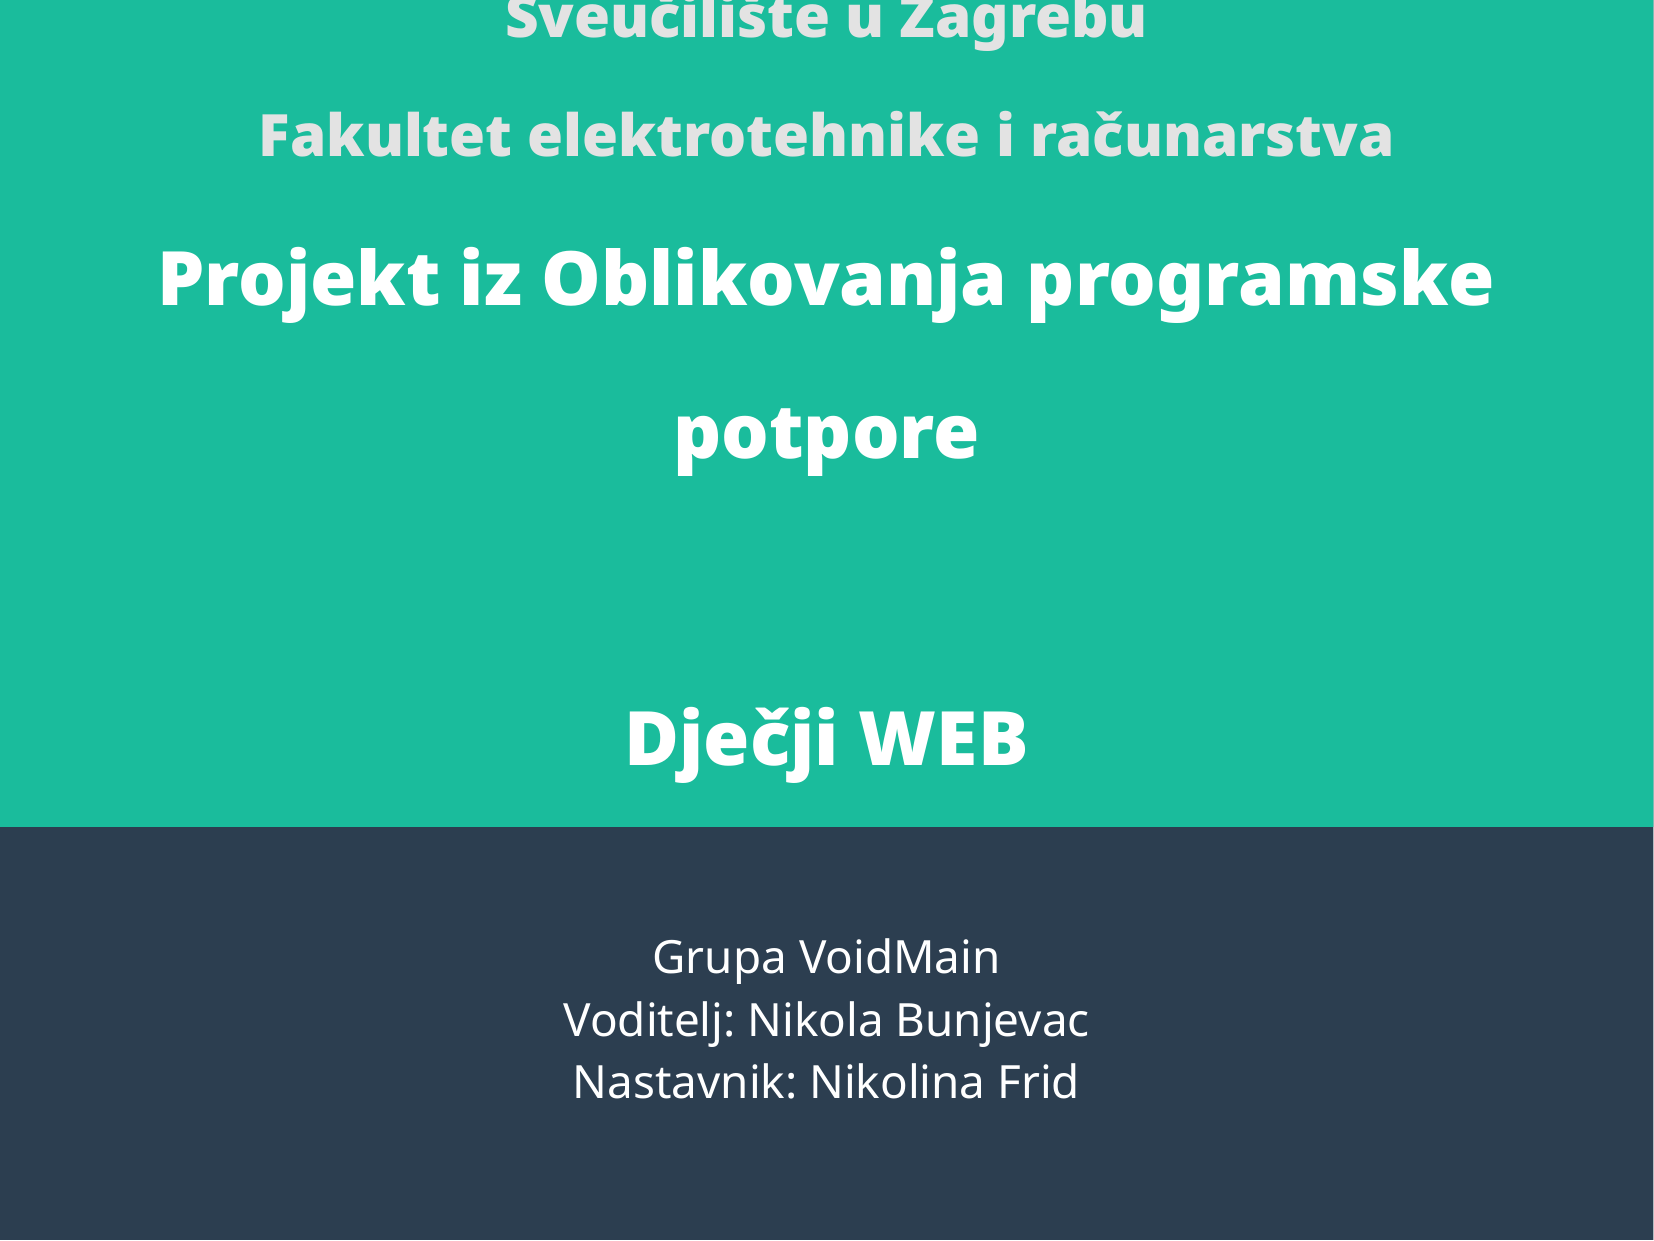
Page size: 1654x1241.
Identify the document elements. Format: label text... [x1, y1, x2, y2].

subtitle Grupa VoidMain Voditelj: Nikola Bunjevac Nastavnik: Nikolina Frid [59, 856, 1595, 1182]
title Sveučilište u Zagrebu Fakultet elektrotehnike i računarstva Projekt iz Oblikovanja programske potpore Dječji WEB [59, 62, 1595, 764]
